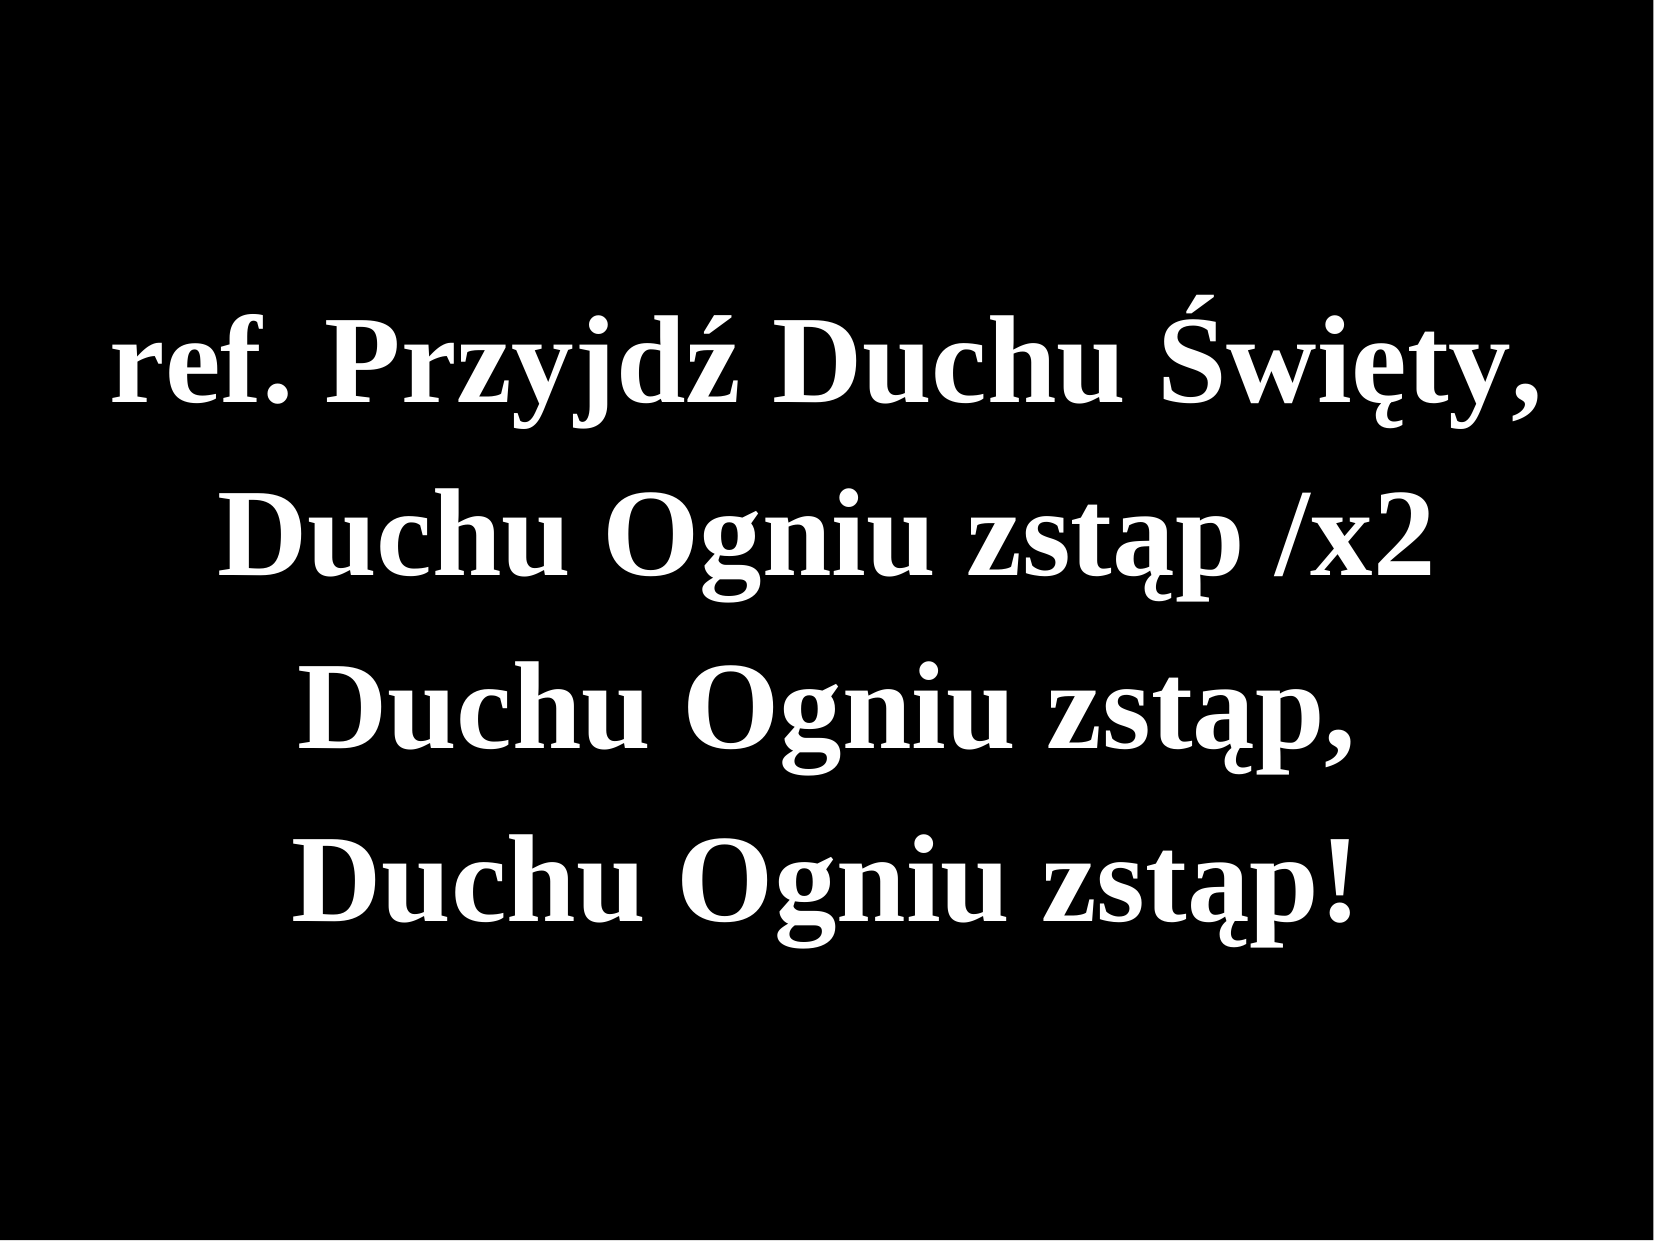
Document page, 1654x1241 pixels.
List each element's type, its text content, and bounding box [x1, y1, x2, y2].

title ref. Przyjdź Duchu Święty, ppp Duchu Ogniu zstąp /x2 ppp Duchu Ogniu zstąp, ppp Duchu Ogniu zstąp! [0, 0, 1654, 1241]
